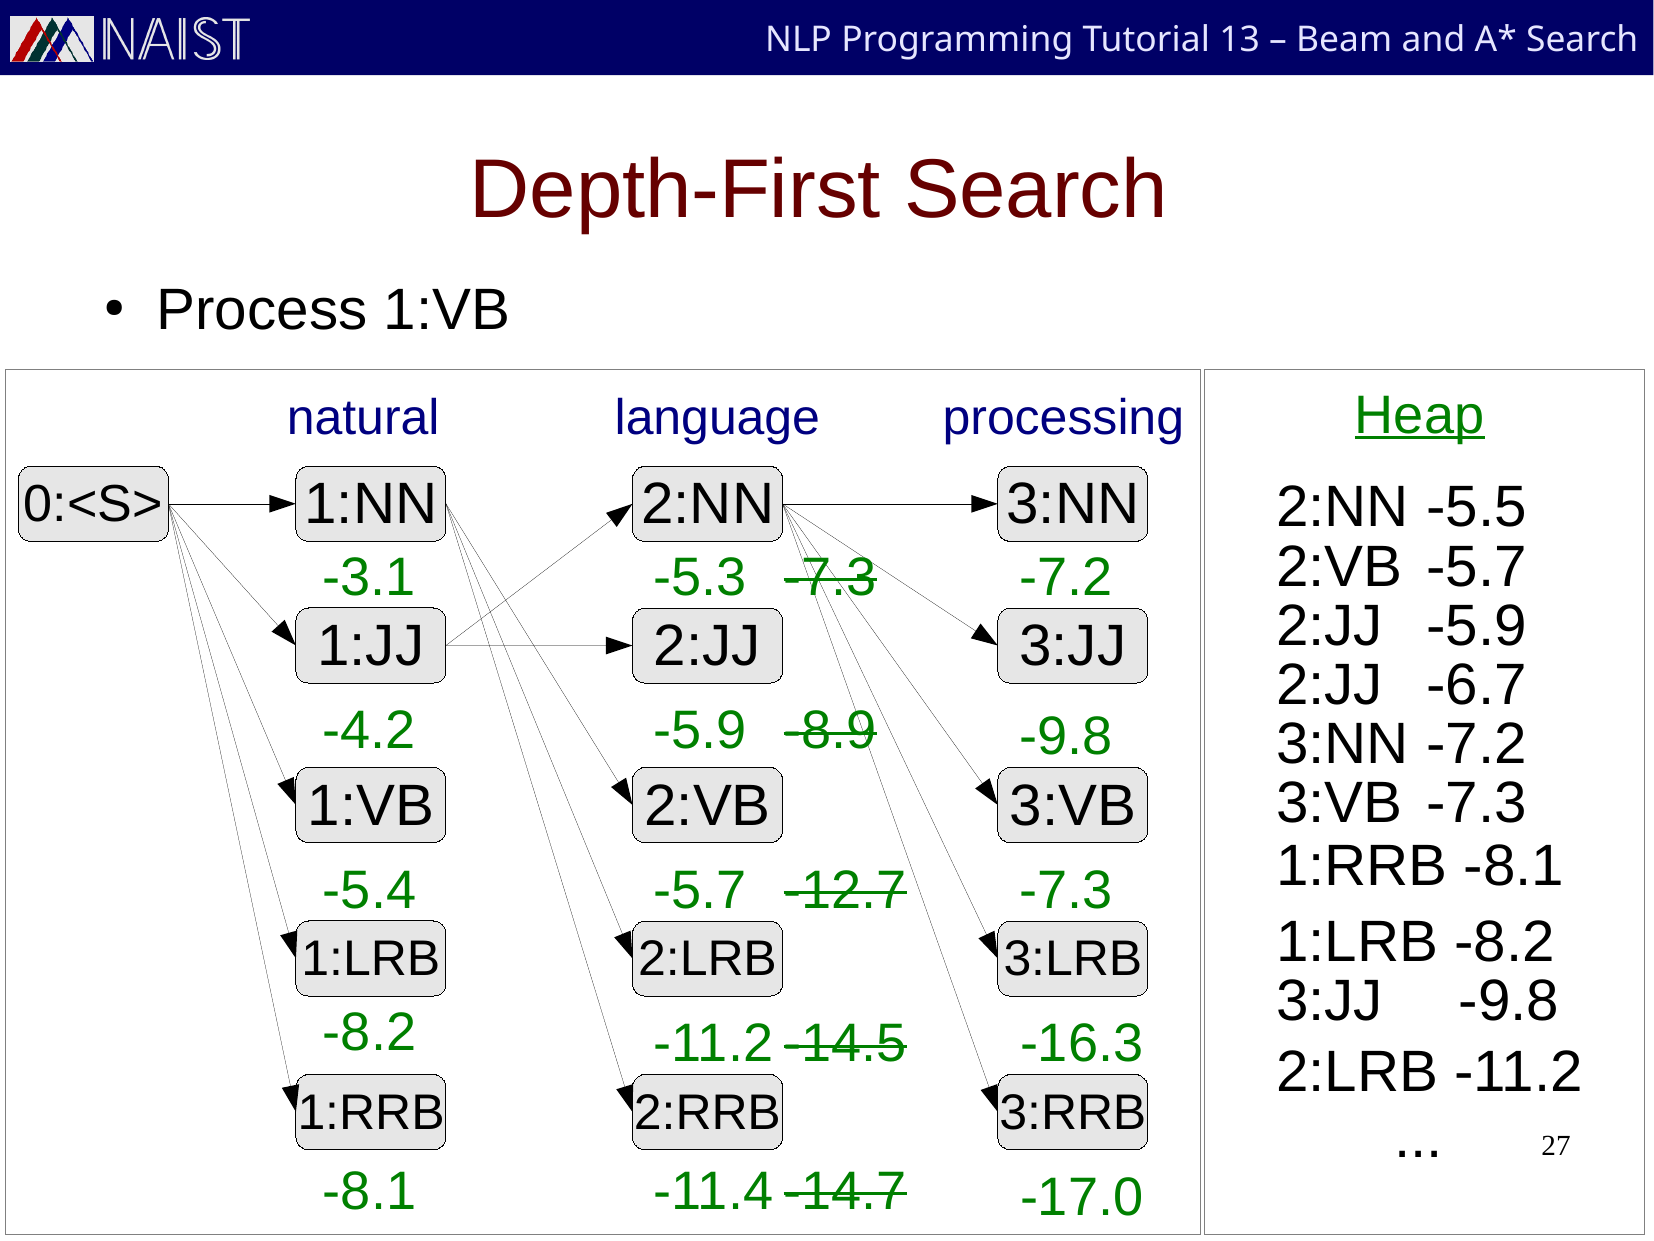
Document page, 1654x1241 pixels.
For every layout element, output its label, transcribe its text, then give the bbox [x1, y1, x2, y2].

text_box -5.7 [638, 851, 762, 928]
text_box 3:NN -7.2 [1261, 703, 1542, 762]
text_box 1:VB [295, 767, 446, 843]
text_box 1:LRB [295, 920, 446, 997]
text_box -12.7 [768, 851, 923, 928]
text_box -11.4 [638, 1153, 768, 1229]
text_box 2:VB -5.7 [1261, 525, 1542, 584]
text_box -14.5 [768, 1005, 923, 1126]
text_box -11.2 [638, 1005, 768, 1081]
text_box -7.3 [768, 538, 892, 615]
text_box 3:VB [997, 767, 1148, 843]
text_box -8.1 [308, 1153, 432, 1229]
text_box 1:NN [295, 466, 446, 542]
text_box 3:VB -7.3 [1261, 762, 1542, 842]
text_box 1:LRB -8.2 [1261, 906, 1570, 959]
title Depth-First Search [75, 92, 1564, 285]
text_box -17.0 [1005, 1158, 1159, 1235]
text_box 3:JJ -9.8 [1261, 959, 1575, 1040]
text_box 1:JJ [295, 607, 446, 684]
text_box 2:JJ -5.9 [1261, 584, 1542, 665]
text_box -7.3 [1005, 851, 1129, 928]
text_box 2:LRB [632, 921, 783, 997]
text_box 2:NN -5.5 [1261, 466, 1542, 525]
text_box -5.3 [638, 538, 762, 615]
text_box -9.8 [1005, 698, 1129, 774]
text_box natural language processing [201, 381, 1200, 453]
text_box 3:RRB [997, 1075, 1148, 1150]
text_box -14.7 [768, 1153, 923, 1229]
text_box -8.2 [308, 993, 432, 1069]
text_box 3:NN [997, 466, 1148, 542]
text_box -16.3 [1005, 1005, 1159, 1081]
text_box -4.2 [308, 692, 432, 768]
text_box 1:RRB [295, 1074, 446, 1150]
text_box Heap [1339, 376, 1500, 453]
text_box 2:NN [632, 466, 783, 542]
text_box 0:<S> [18, 466, 169, 542]
list Process 1:VB [86, 276, 1575, 342]
text_box -8.9 [768, 692, 892, 768]
text_box 2:RRB [756, 1113, 768, 1125]
text_box 3:JJ [997, 608, 1148, 684]
text_box -5.4 [308, 851, 432, 928]
text_box 2:VB [632, 767, 783, 843]
text_box -3.1 [307, 538, 432, 615]
text_box 2:RRB [756, 1098, 768, 1109]
text_box 1:RRB -8.1 [1261, 825, 1580, 906]
text_box 2:LRB -11.2 [1261, 1030, 1599, 1111]
text_box 2:RRB [632, 1076, 783, 1150]
text_box -5.9 [638, 692, 762, 768]
text_box 3:LRB [997, 921, 1148, 997]
text_box ... [1379, 1097, 1458, 1178]
text_box 2:JJ -6.7 [1261, 665, 1542, 703]
text_box -7.2 [1005, 538, 1129, 615]
picture [102, 17, 251, 60]
text_box 2:JJ [632, 608, 783, 684]
picture [10, 16, 94, 62]
